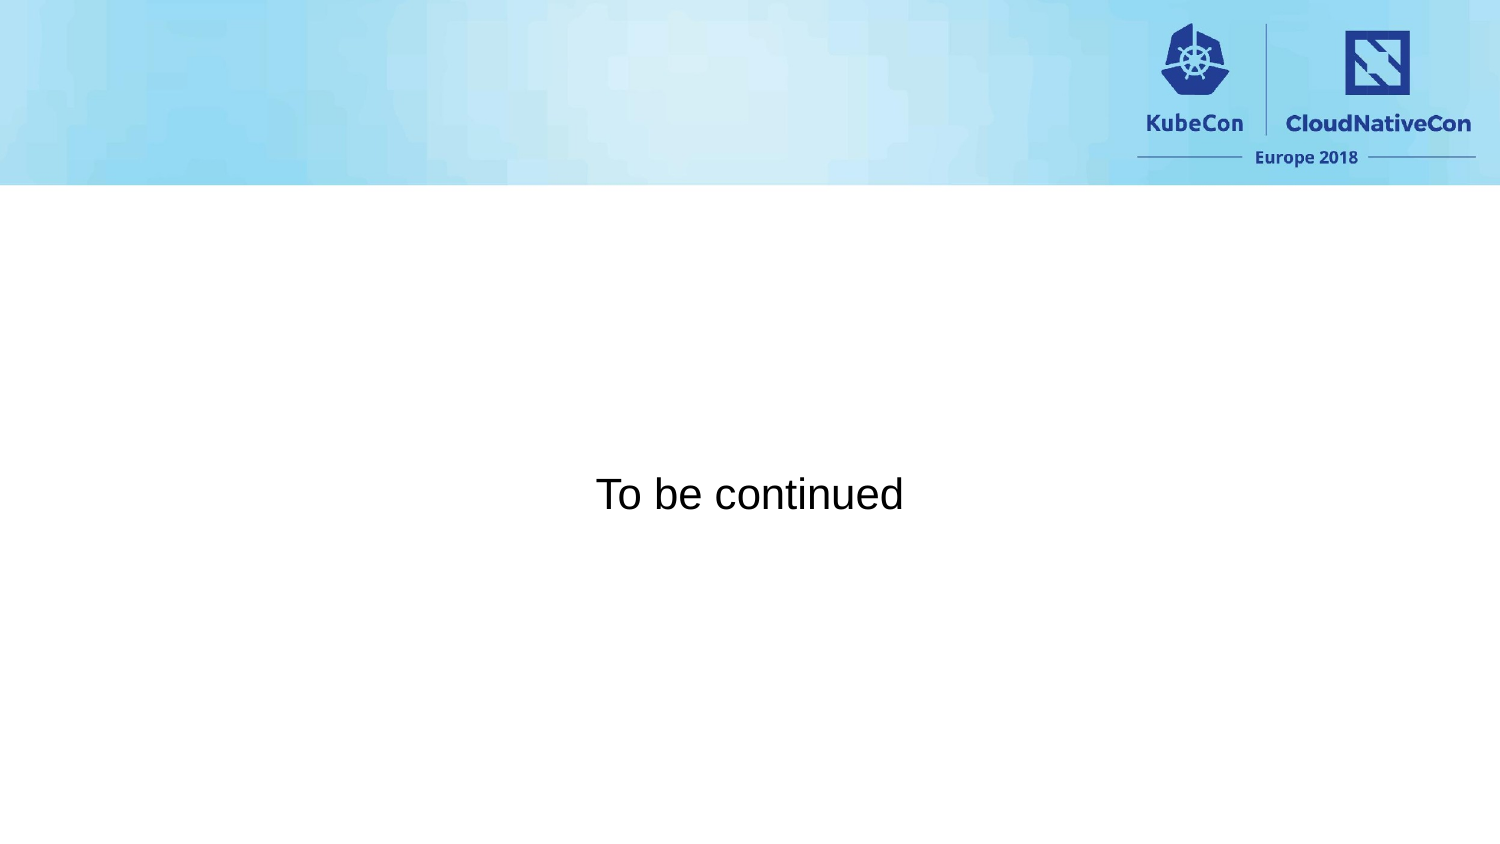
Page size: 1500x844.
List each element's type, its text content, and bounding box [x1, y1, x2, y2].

list To be continued [103, 224, 1397, 760]
picture [0, 0, 1500, 844]
title [103, 23, 1397, 187]
